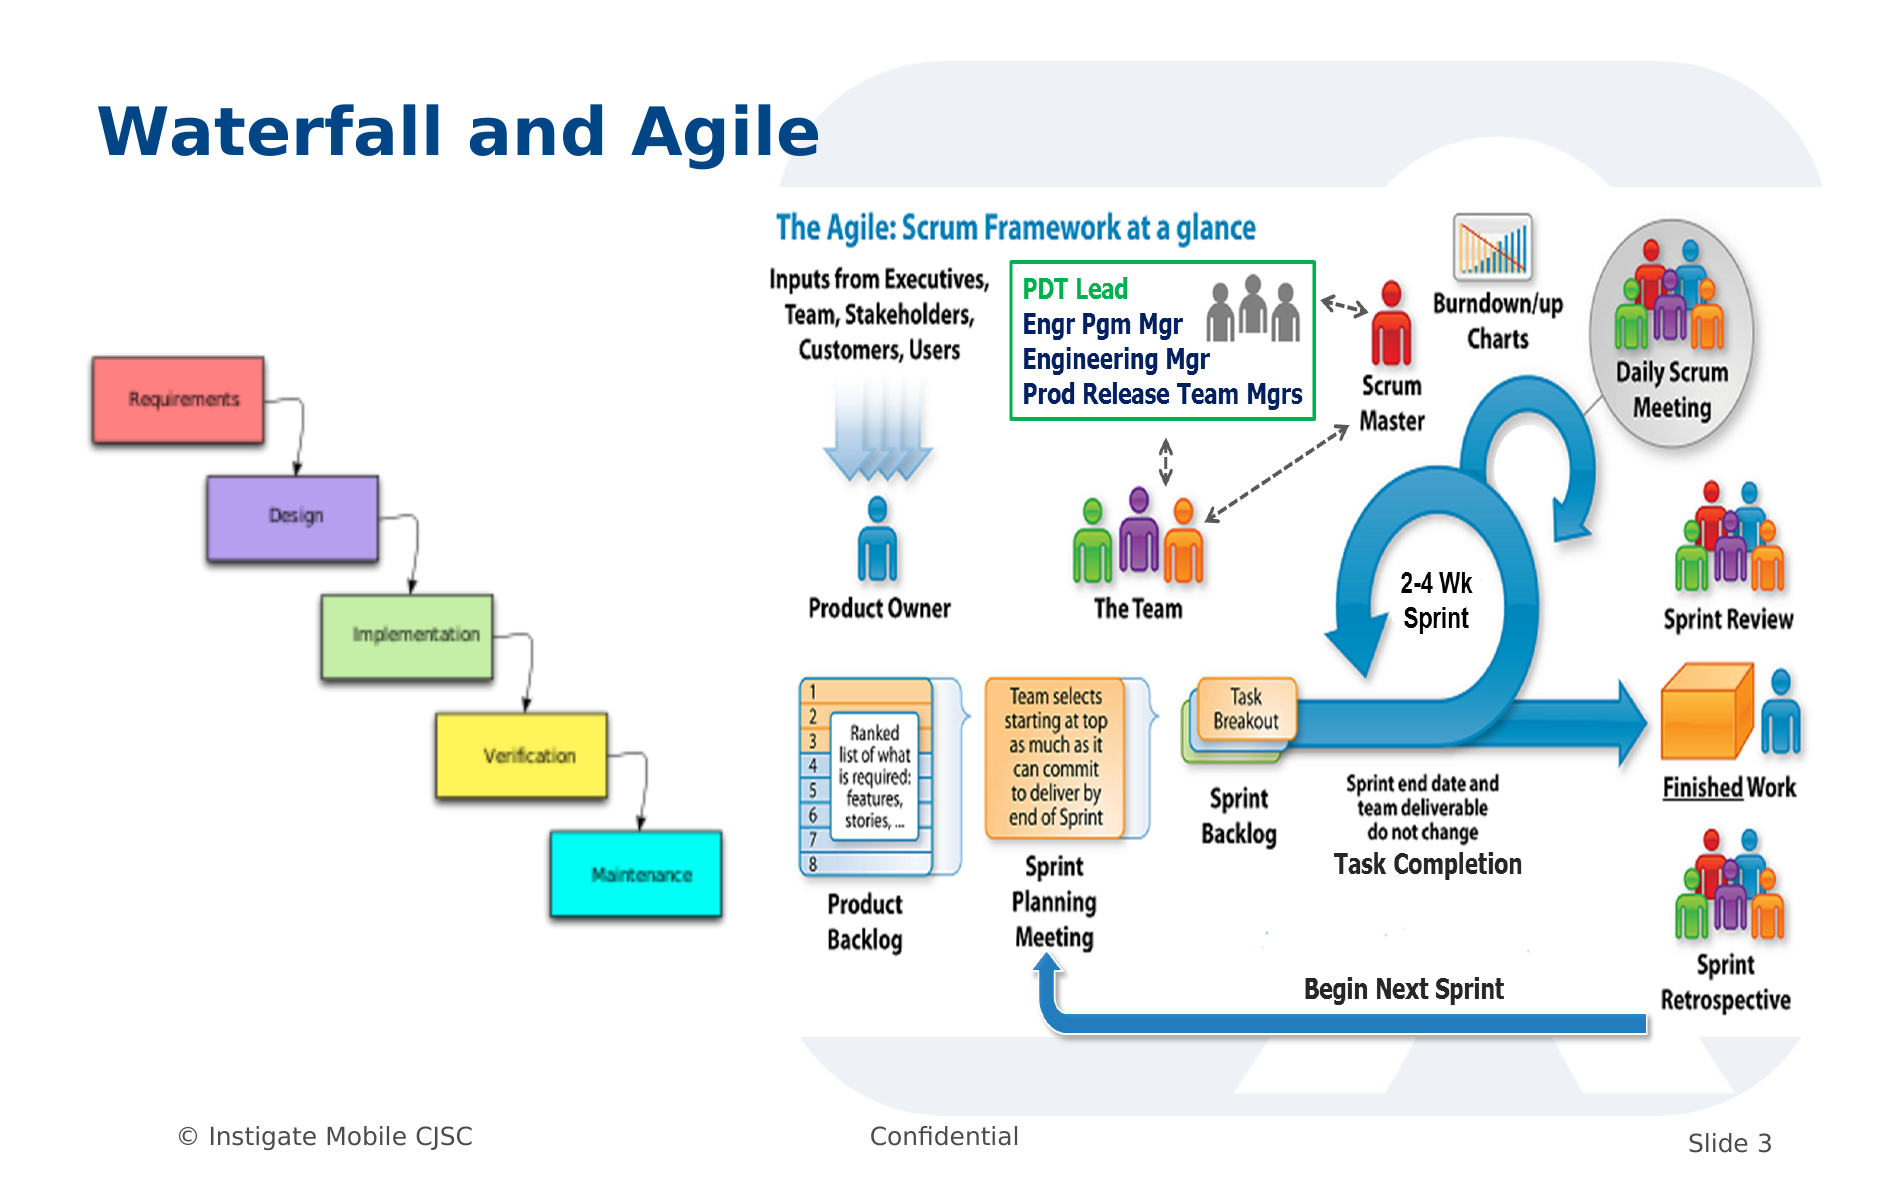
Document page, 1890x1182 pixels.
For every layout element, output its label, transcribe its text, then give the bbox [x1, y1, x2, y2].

title Waterfall and Agile [96, 47, 1794, 217]
picture [8, 187, 1838, 1049]
